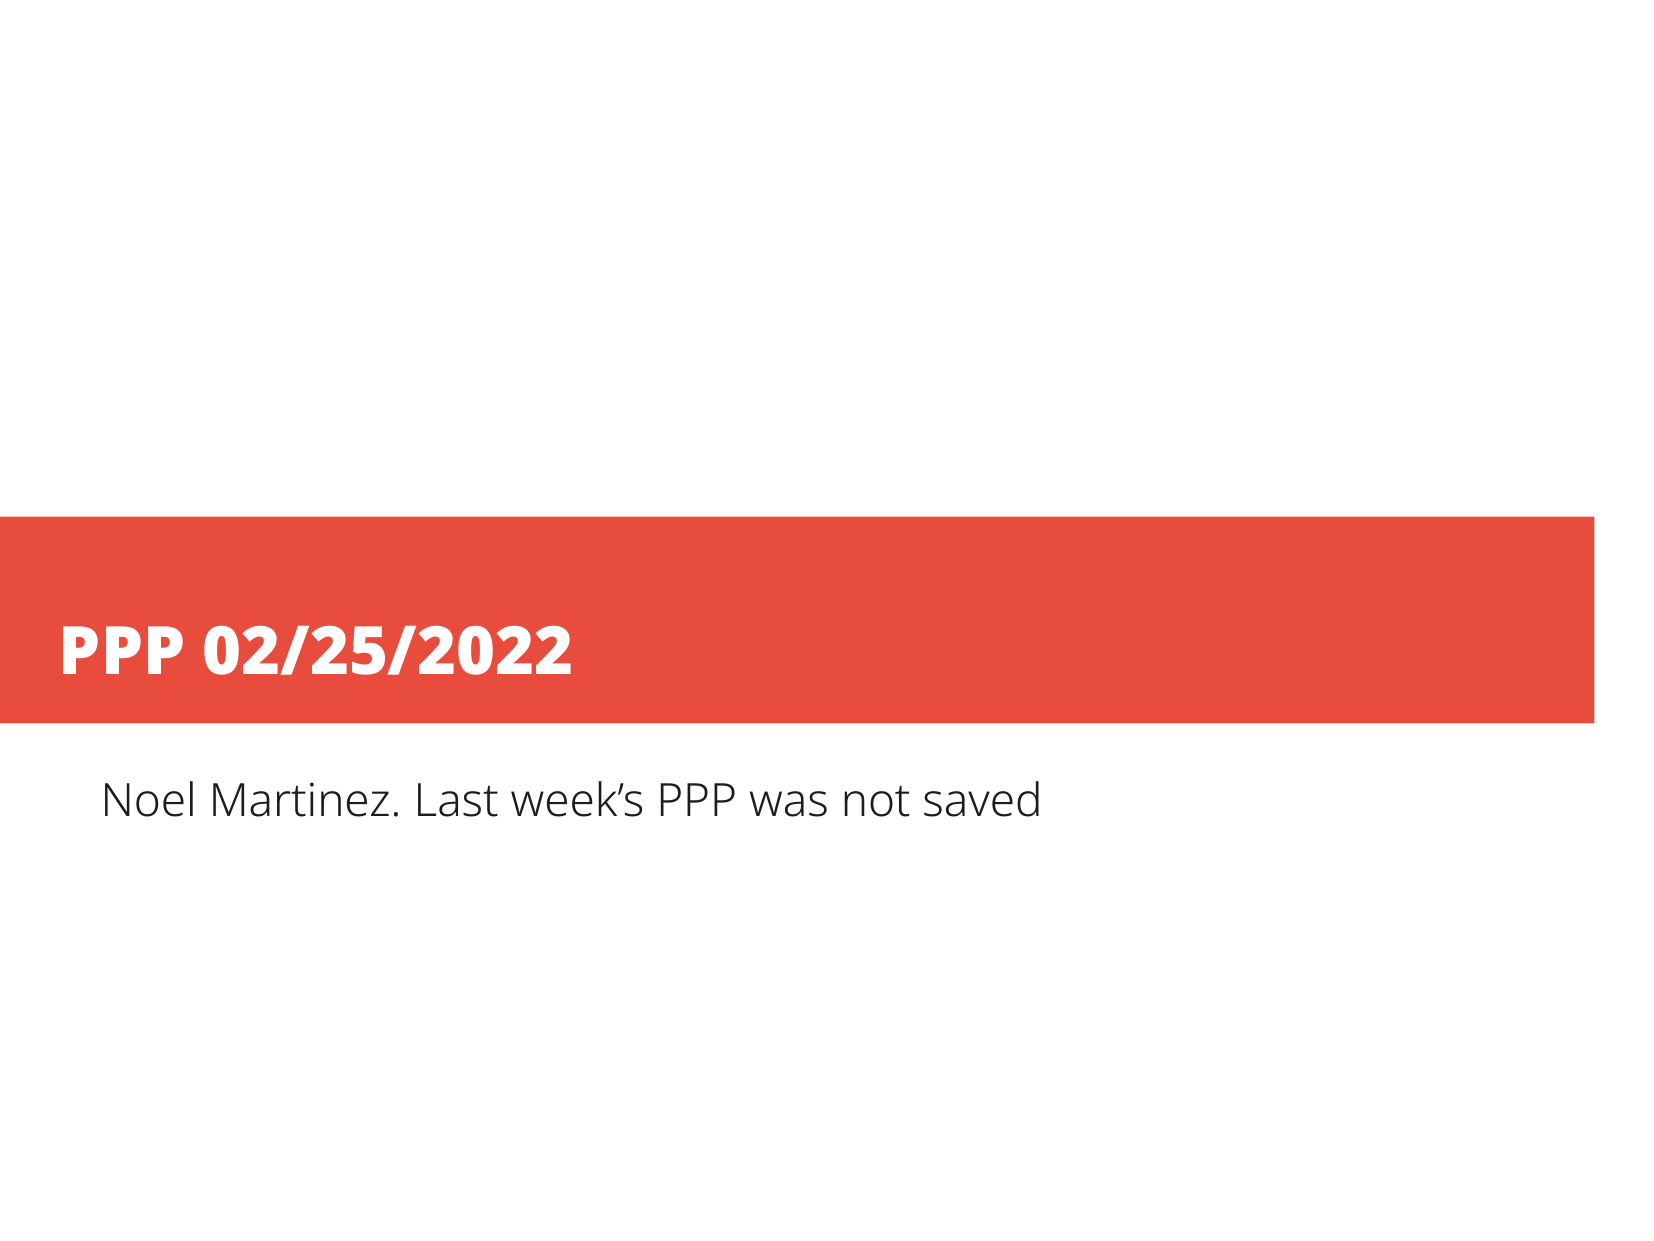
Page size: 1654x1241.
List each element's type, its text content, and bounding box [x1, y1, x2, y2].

title PPP 02/25/2022 [59, 546, 1595, 694]
subtitle Noel Martinez. Last week’s PPP was not saved [88, 767, 1595, 1182]
